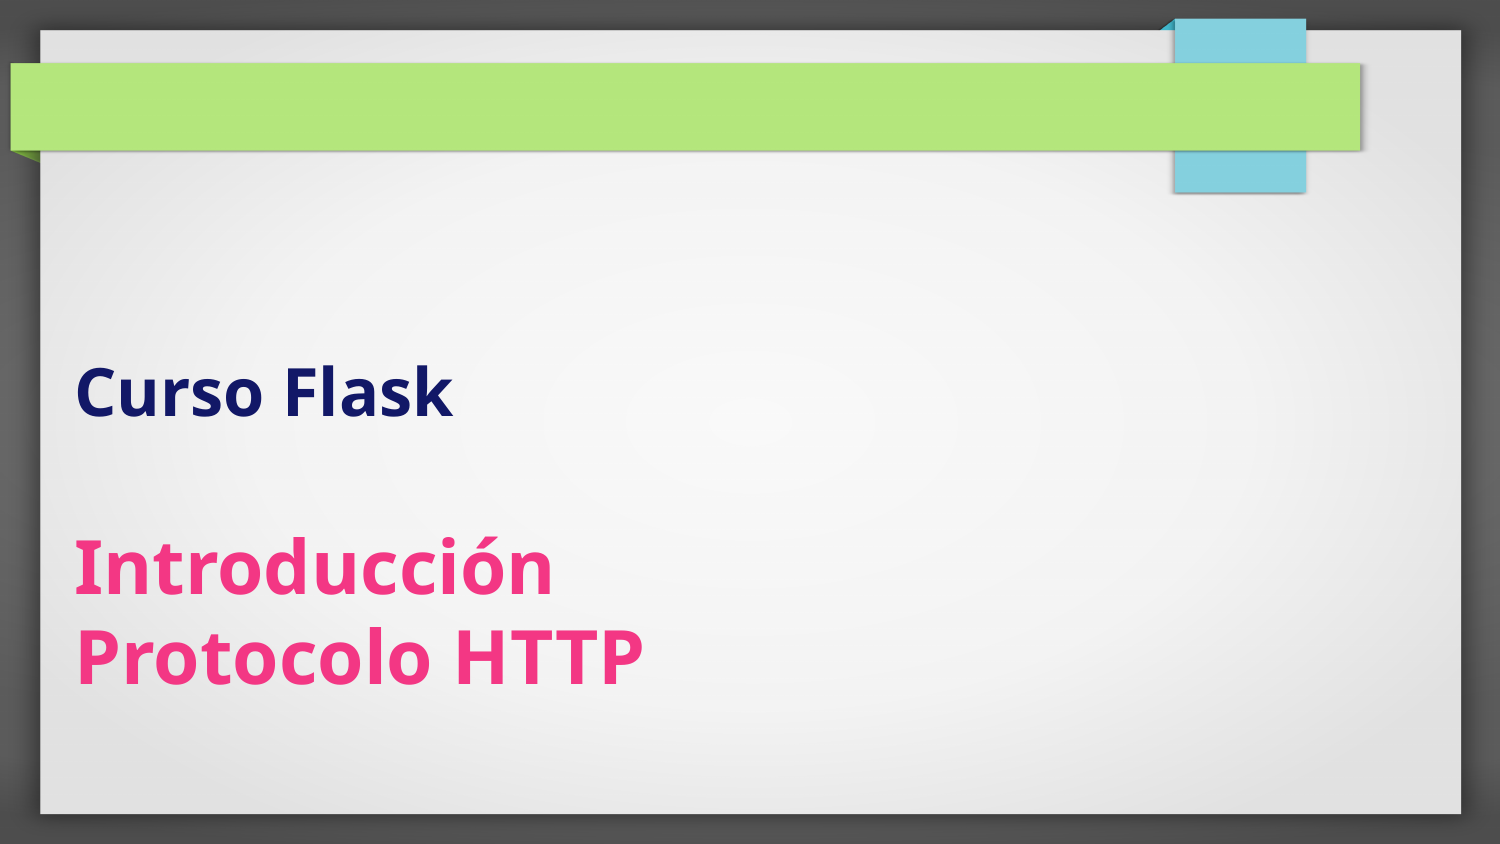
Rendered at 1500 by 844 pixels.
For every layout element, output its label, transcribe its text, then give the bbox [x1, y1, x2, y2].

picture [0, 0, 1500, 844]
title Curso Flask Introducción Protocolo HTTP [59, 520, 863, 715]
